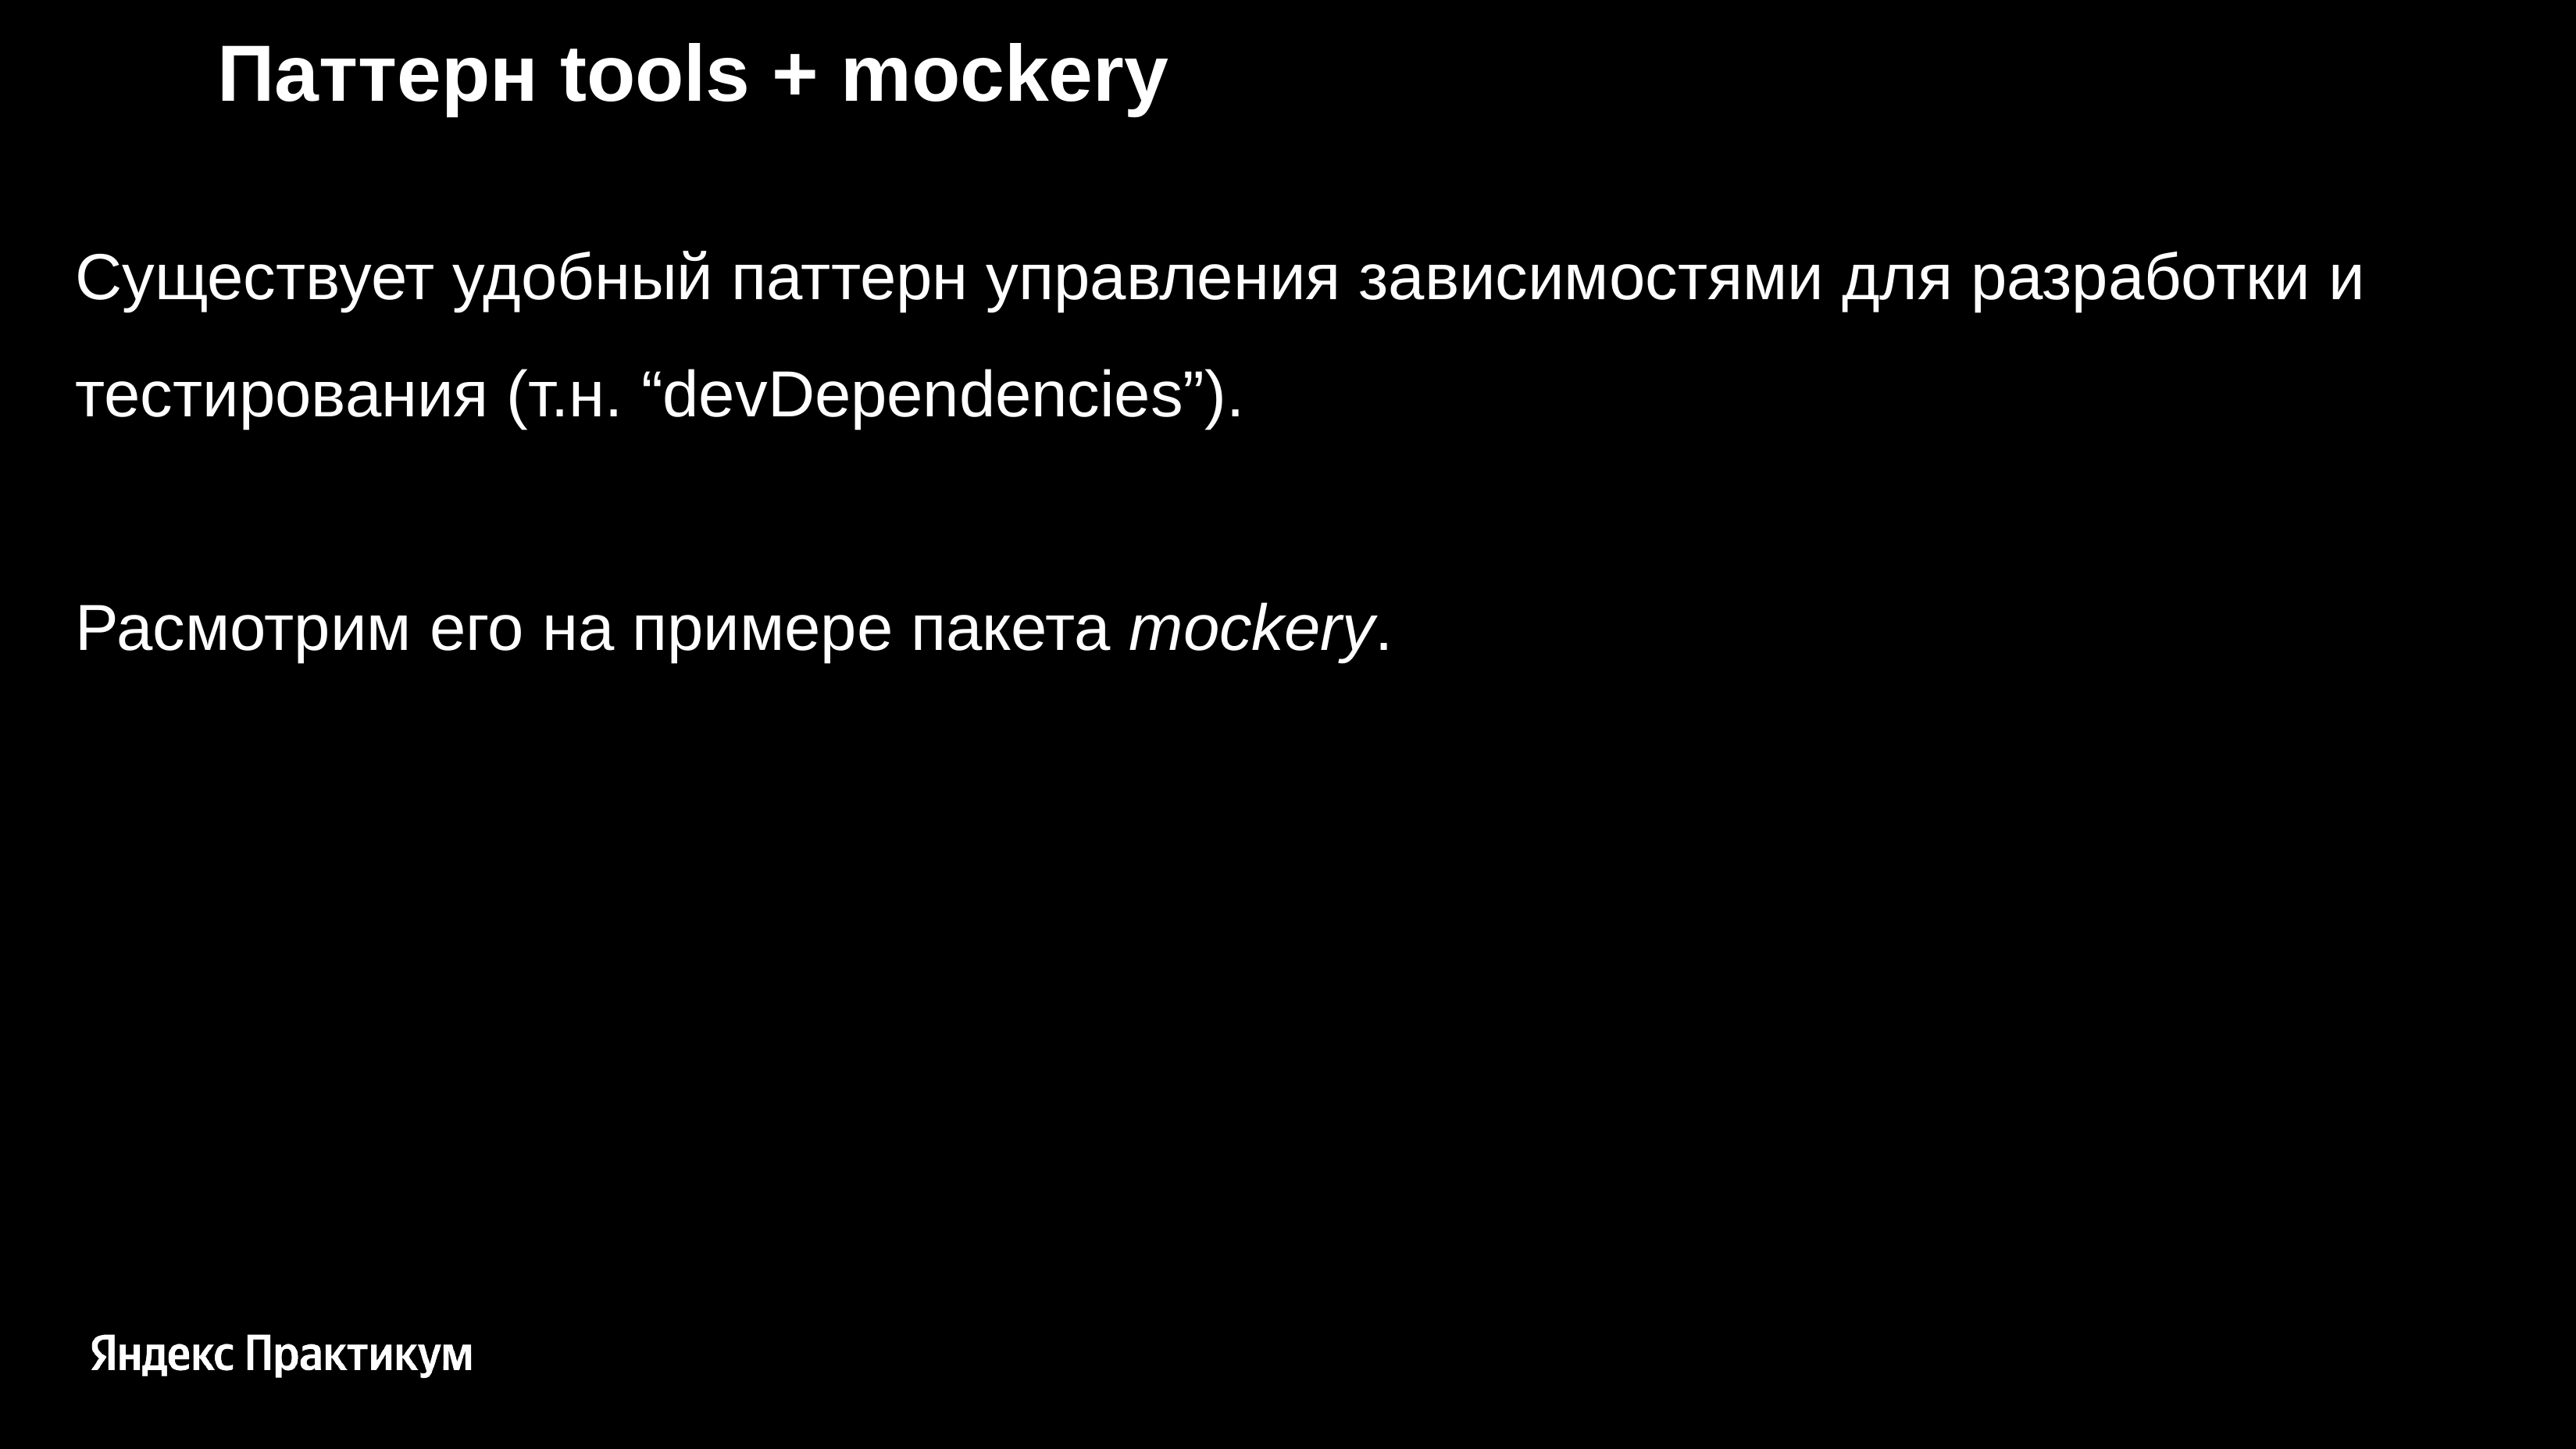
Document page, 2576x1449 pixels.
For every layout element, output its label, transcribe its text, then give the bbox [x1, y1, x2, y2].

picture [88, 1344, 474, 1380]
title Паттерн tools + mockery [217, 21, 2349, 120]
title Существует удобный паттерн управления зависимостями для разработки и тестирования (т.н. “devDependencies”). Расмотрим его на примере пакета mockery. [75, 195, 2536, 1344]
